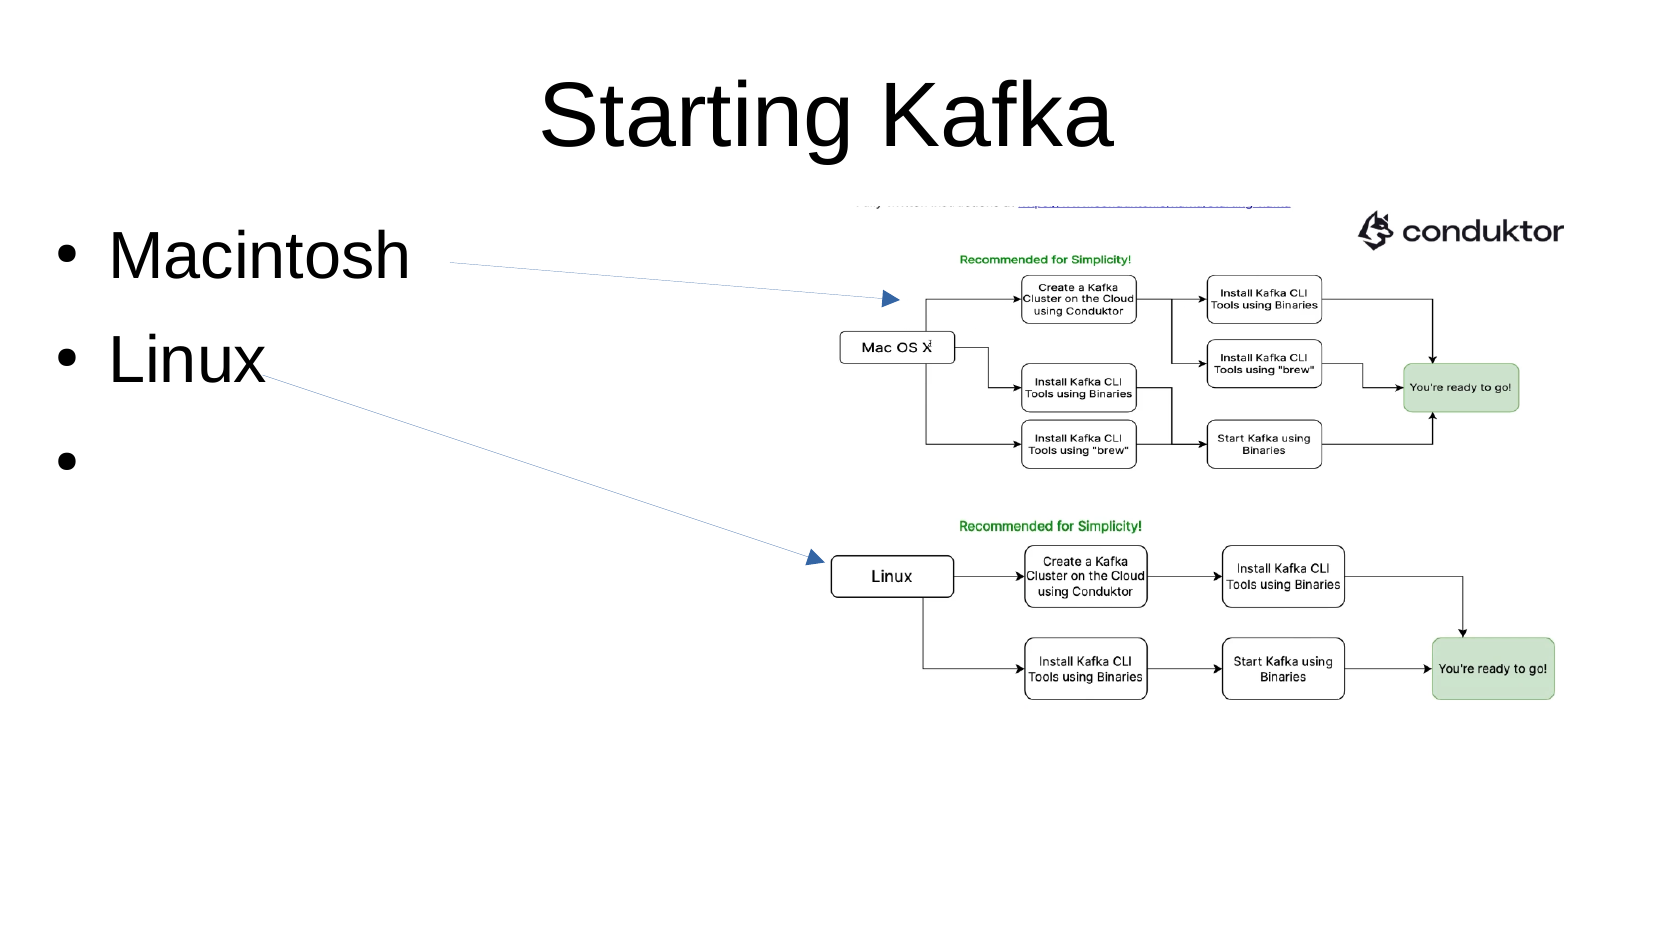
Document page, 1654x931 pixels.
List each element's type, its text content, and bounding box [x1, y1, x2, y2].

title Starting Kafka [82, 37, 1571, 193]
picture [834, 206, 1576, 488]
picture [825, 510, 1576, 713]
list Macintosh Linux [37, 217, 1571, 901]
